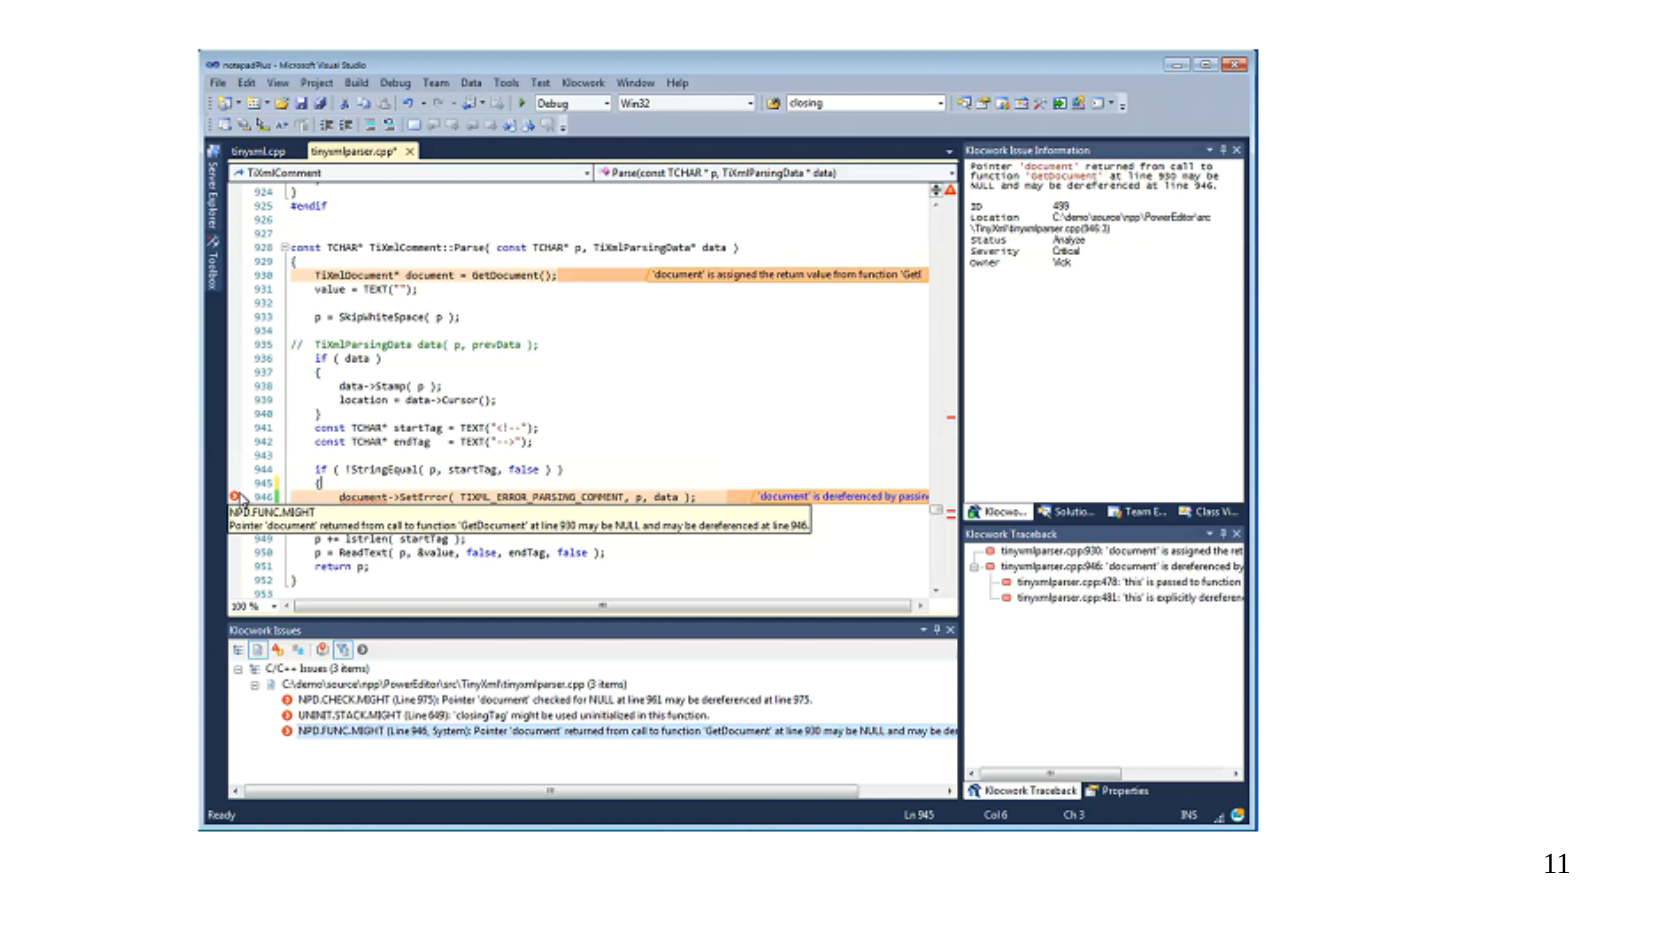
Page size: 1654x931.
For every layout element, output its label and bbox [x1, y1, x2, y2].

picture [195, 39, 1264, 839]
